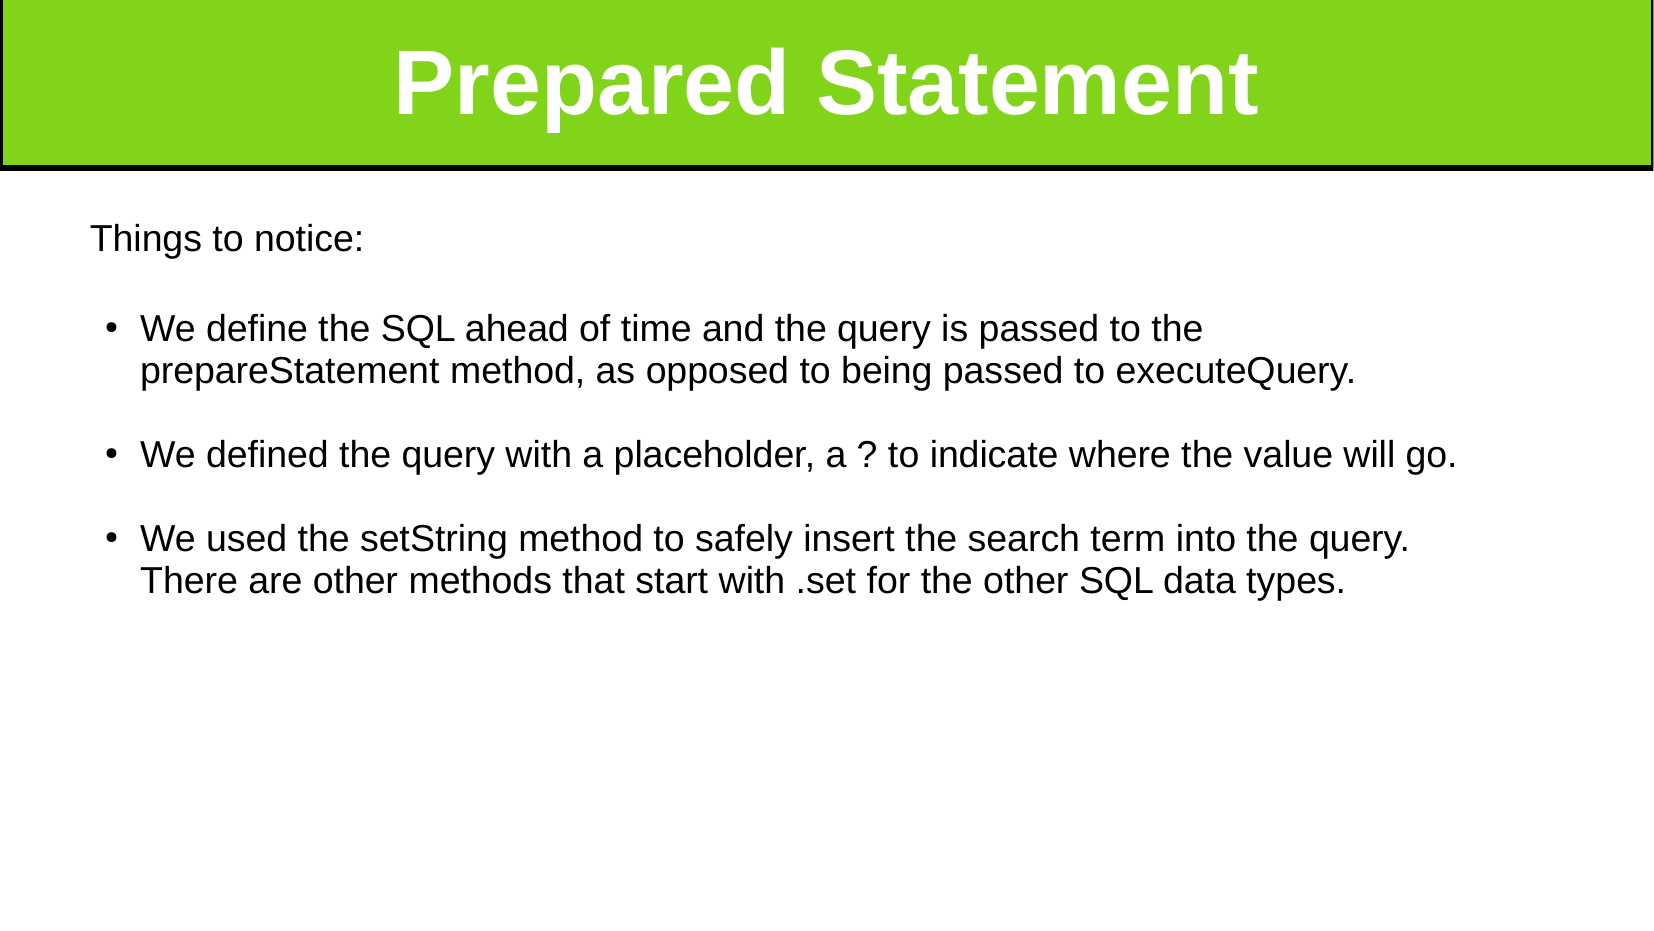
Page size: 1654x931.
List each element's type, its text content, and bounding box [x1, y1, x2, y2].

title Prepared Statement [0, 0, 1654, 169]
text_box We define the SQL ahead of time and the query is passed to the prepareStatement method, as opposed to being passed to executeQuery. We defined the query with a placeholder, a ? to indicate where the value will go. We used the setString method to safely insert the search term into the query. There are other methods that start with .set for the other SQL data types. [89, 299, 1500, 609]
text_box Things to notice: [74, 209, 405, 267]
